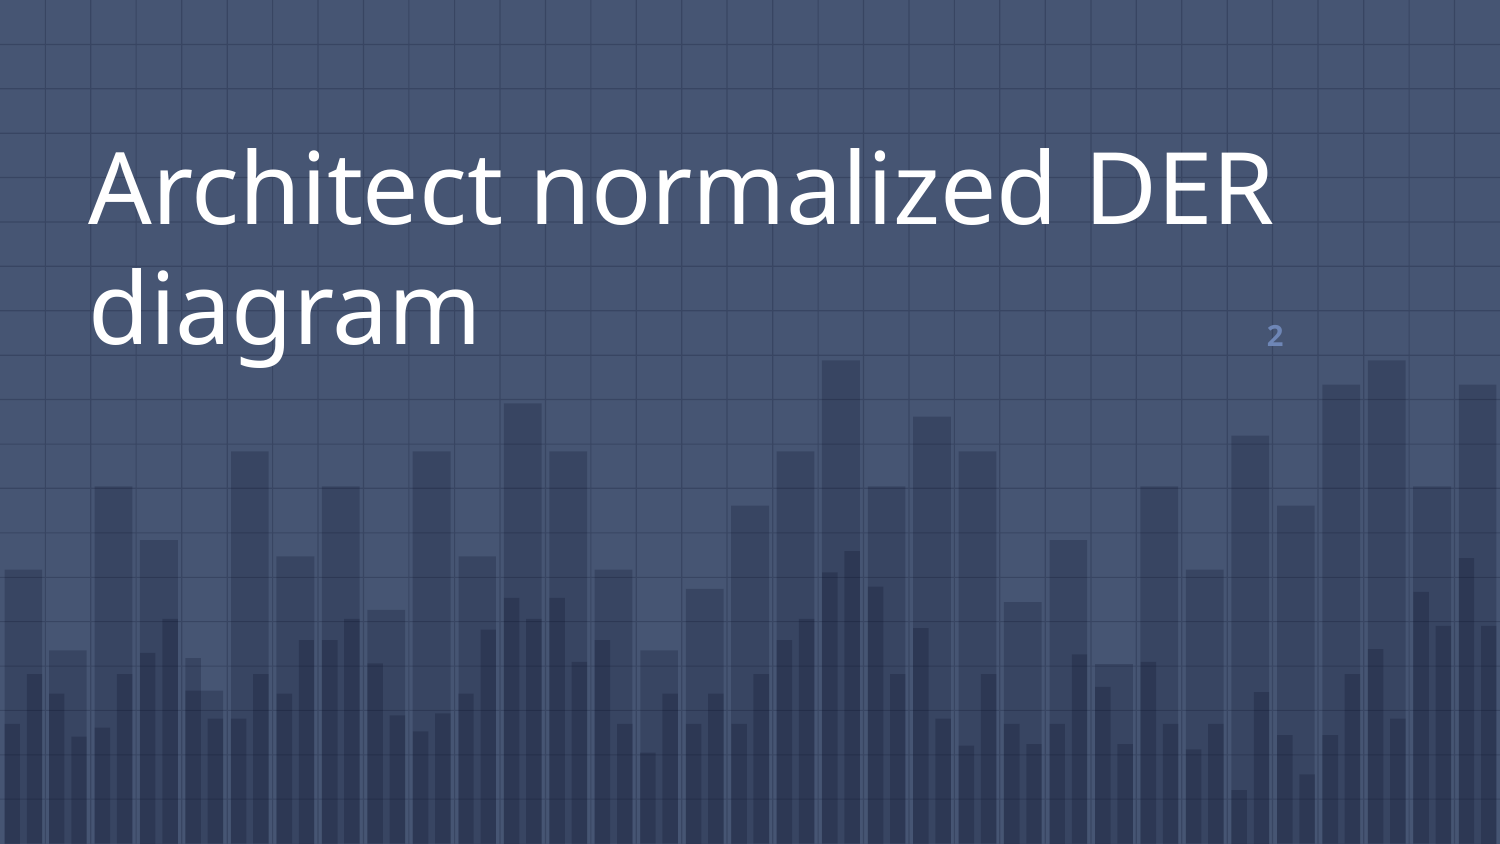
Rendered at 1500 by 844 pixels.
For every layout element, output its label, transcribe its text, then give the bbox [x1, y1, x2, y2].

text_box 2 [1131, 310, 1419, 762]
title Architect normalized DER diagram [73, 109, 1349, 300]
